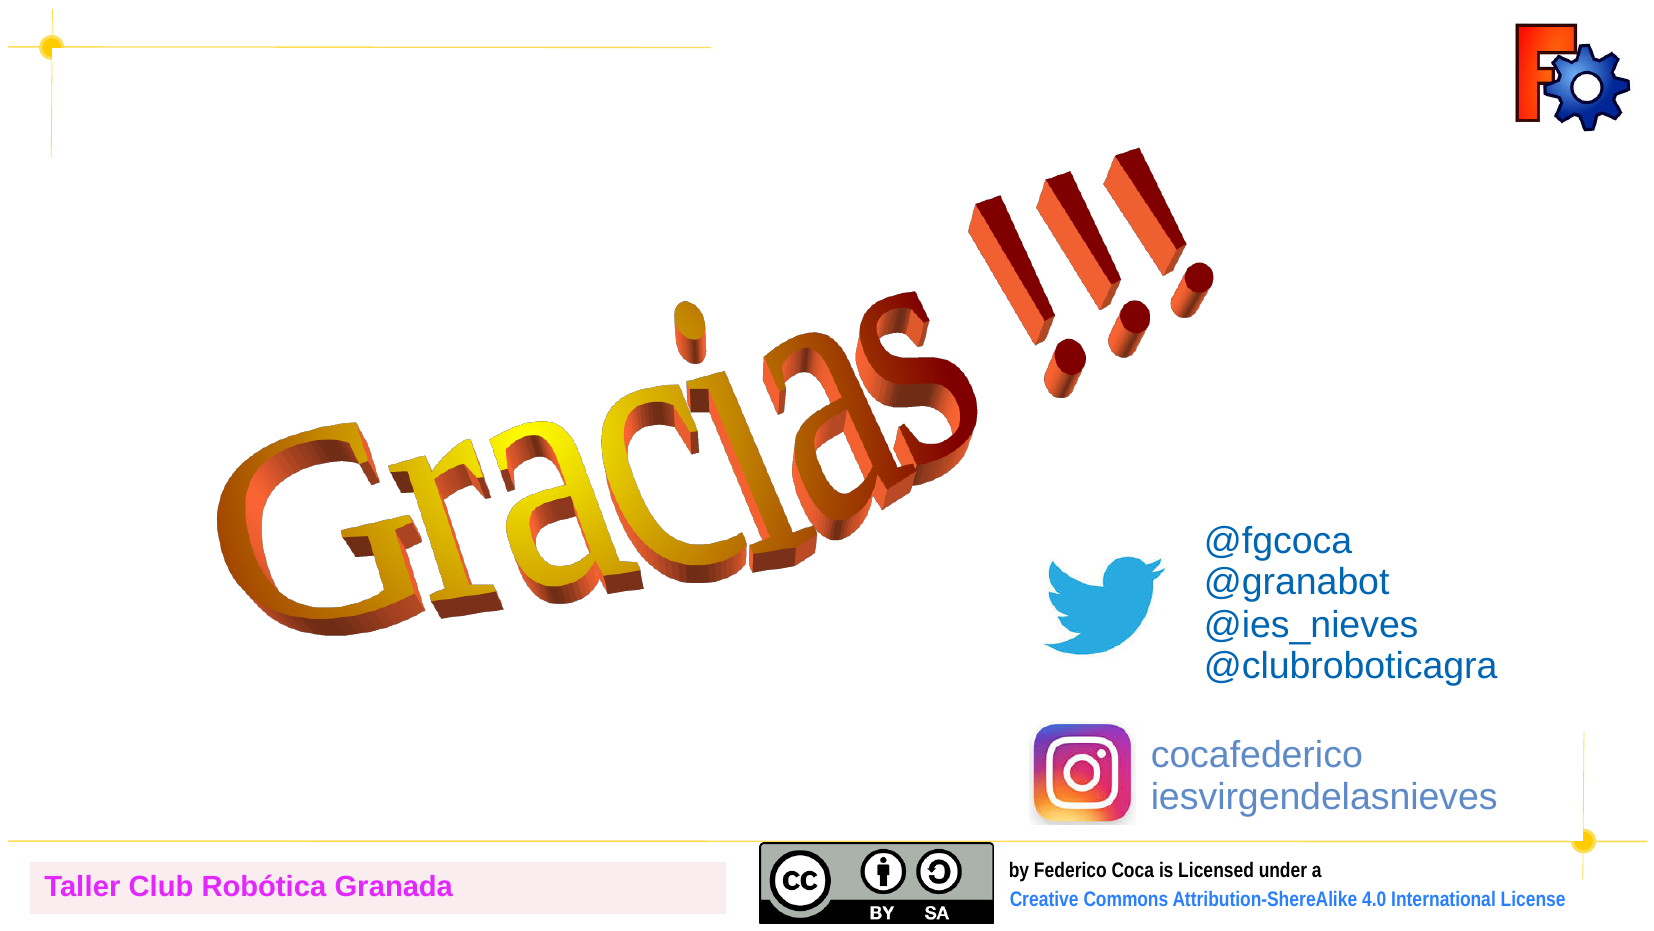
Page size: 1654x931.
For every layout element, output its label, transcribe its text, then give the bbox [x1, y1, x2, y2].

text_box @fgcoca @granabot @ies_nieves @clubroboticagra [1189, 511, 1537, 699]
picture [1028, 721, 1137, 825]
text_box Taller Club Robótica Granada [29, 862, 727, 915]
picture [1509, 13, 1638, 142]
picture [1029, 552, 1180, 659]
text_box cocafederico iesvirgendelasnieves [1137, 725, 1570, 825]
